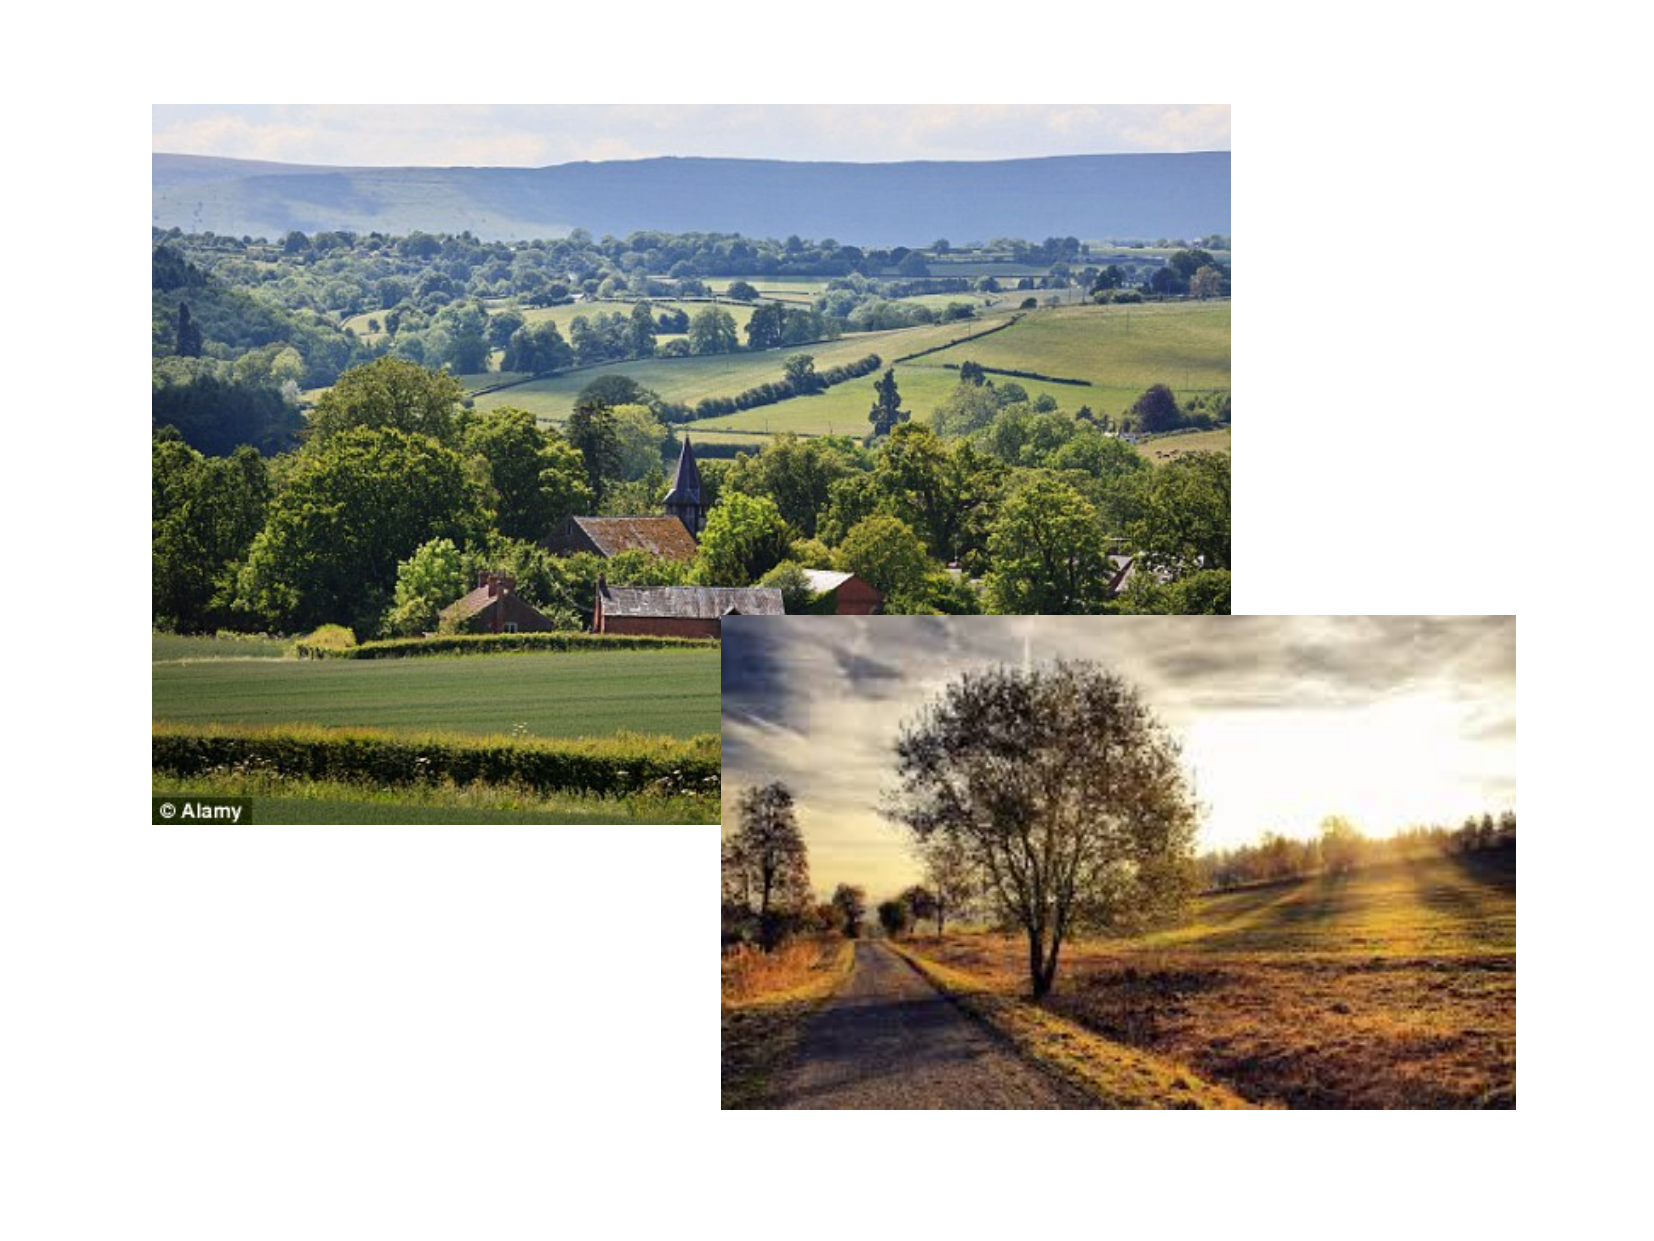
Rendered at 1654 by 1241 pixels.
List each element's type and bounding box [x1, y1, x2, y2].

picture [152, 104, 1516, 1111]
